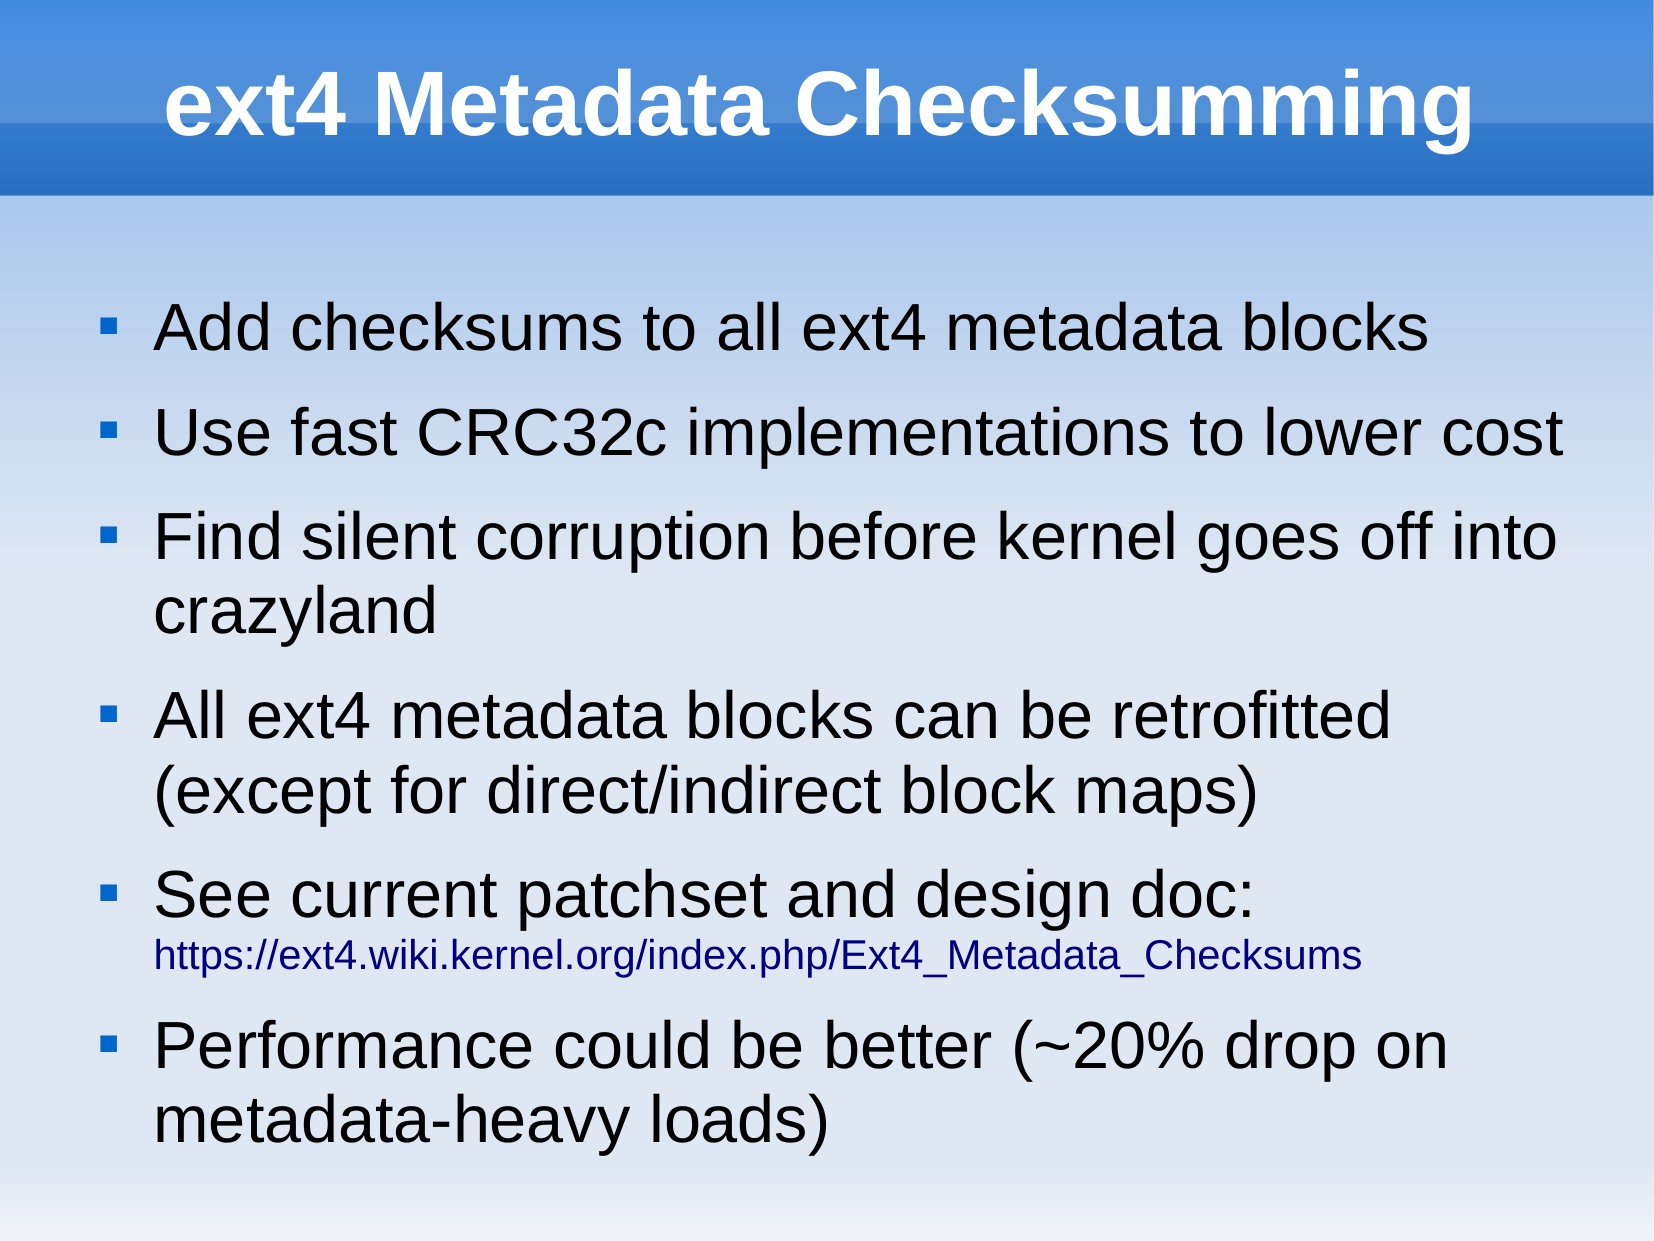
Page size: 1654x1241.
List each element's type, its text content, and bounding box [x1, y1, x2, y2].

list Add checksums to all ext4 metadata blocks Use fast CRC32c implementations to lower cost Find silent corruption before kernel goes off into crazyland All ext4 metadata blocks can be retrofitted (except for direct/indirect block maps) See current patchset and design doc: https://ext4.wiki.kernel.org/index.php/Ext4_Metadata_Checksums Performance could be better (~20% drop on metadata-heavy loads) [82, 290, 1571, 1158]
picture [0, 0, 1654, 1241]
title ext4 Metadata Checksumming [76, 7, 1565, 200]
